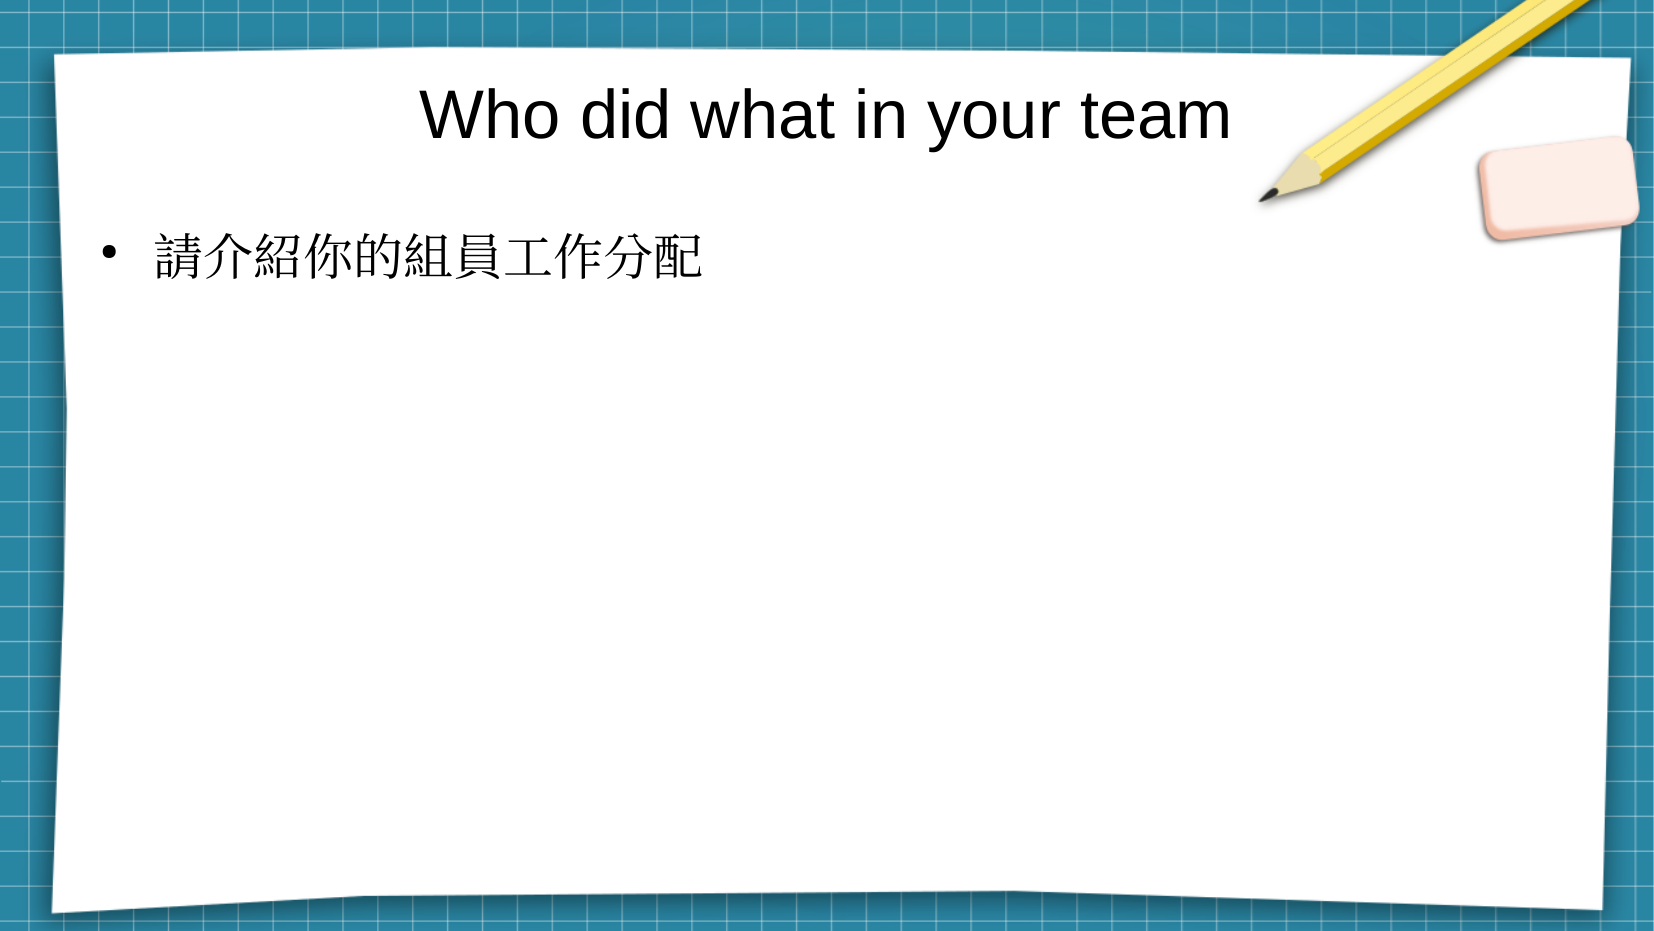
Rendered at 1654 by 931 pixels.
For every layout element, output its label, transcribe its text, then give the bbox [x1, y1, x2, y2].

picture [0, 0, 1654, 931]
list 請介紹你的組員工作分配 [82, 217, 1571, 758]
title Who did what in your team [82, 37, 1571, 193]
